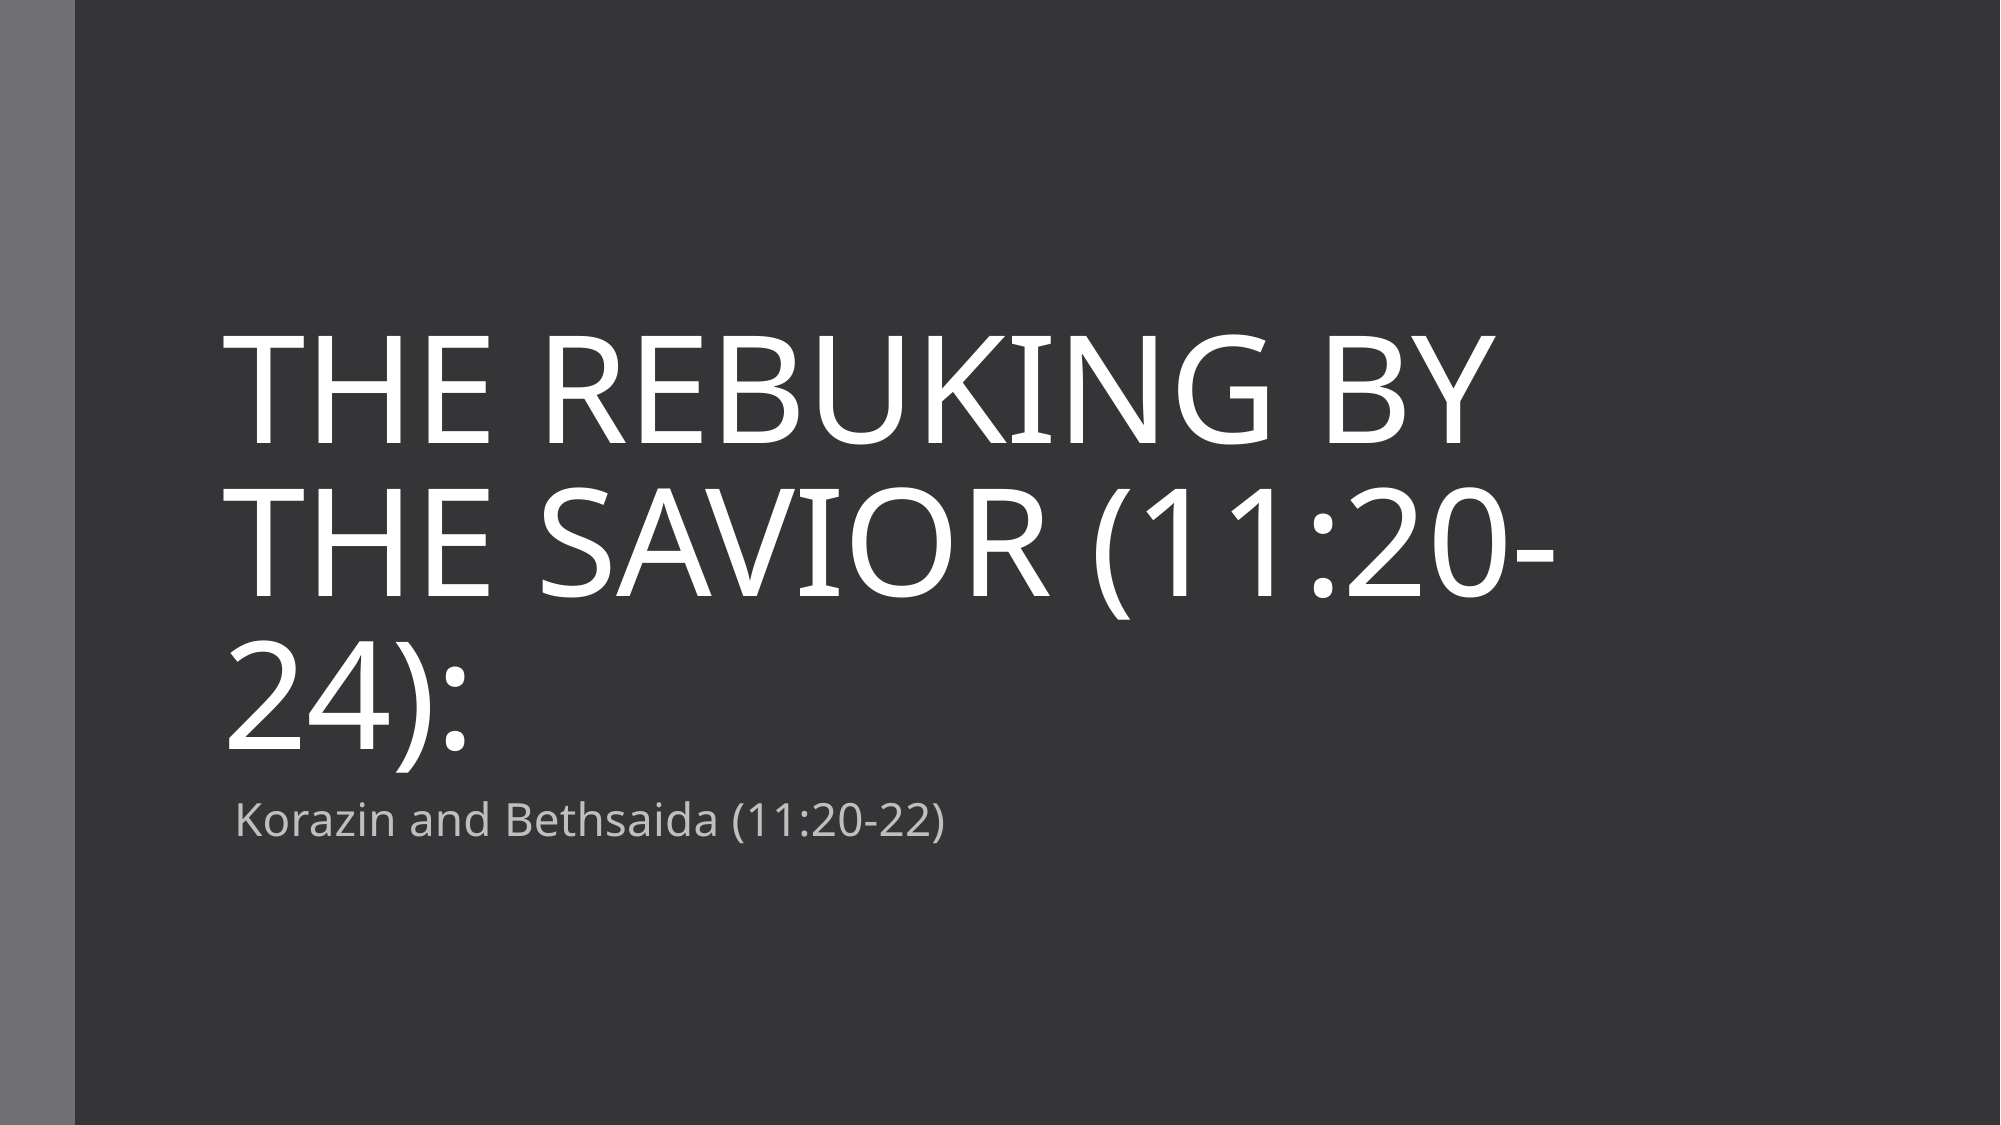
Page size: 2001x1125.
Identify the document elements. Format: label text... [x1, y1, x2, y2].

title THE REBUKING BY THE SAVIOR (11:20-24): [206, 124, 1752, 787]
subtitle Korazin and Bethsaida (11:20-22) [206, 787, 1752, 1066]
